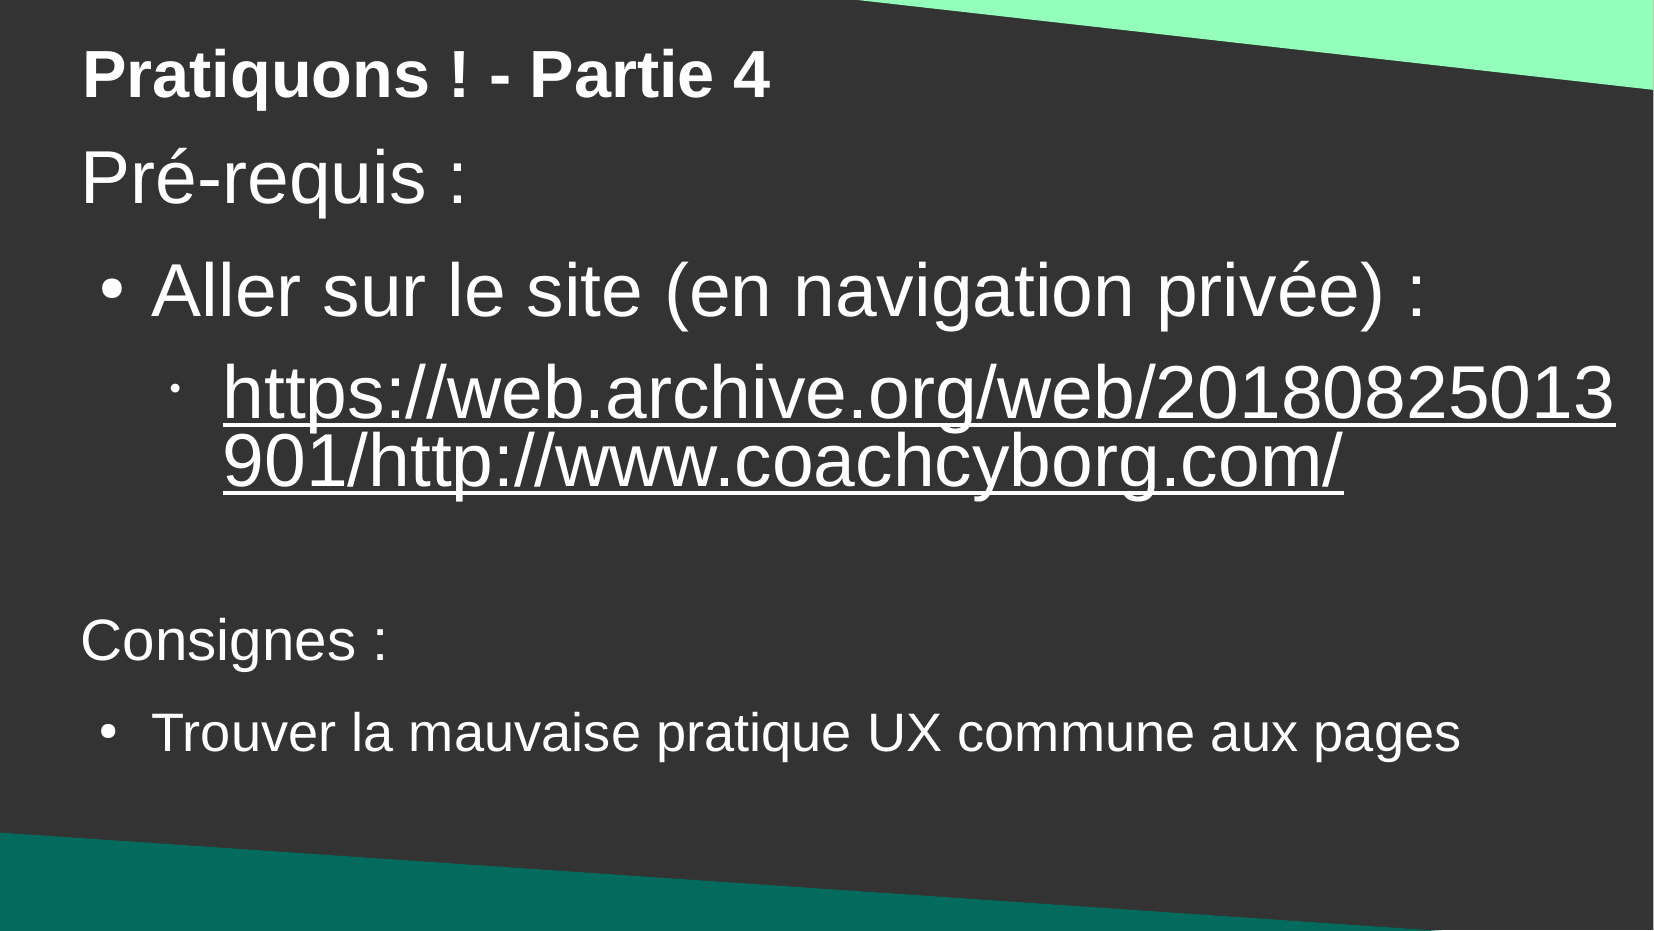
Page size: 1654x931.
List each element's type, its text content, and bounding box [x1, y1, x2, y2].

list Consignes : Trouver la mauvaise pratique UX commune aux pages [80, 607, 1620, 768]
title Pratiquons ! - Partie 4 [82, 37, 1571, 114]
list Pré-requis : Aller sur le site (en navigation privée) : https://web.archive.org/web/20180825013901/http://www.coachcyborg.com/ [80, 135, 1620, 497]
text_box [857, 0, 1654, 90]
